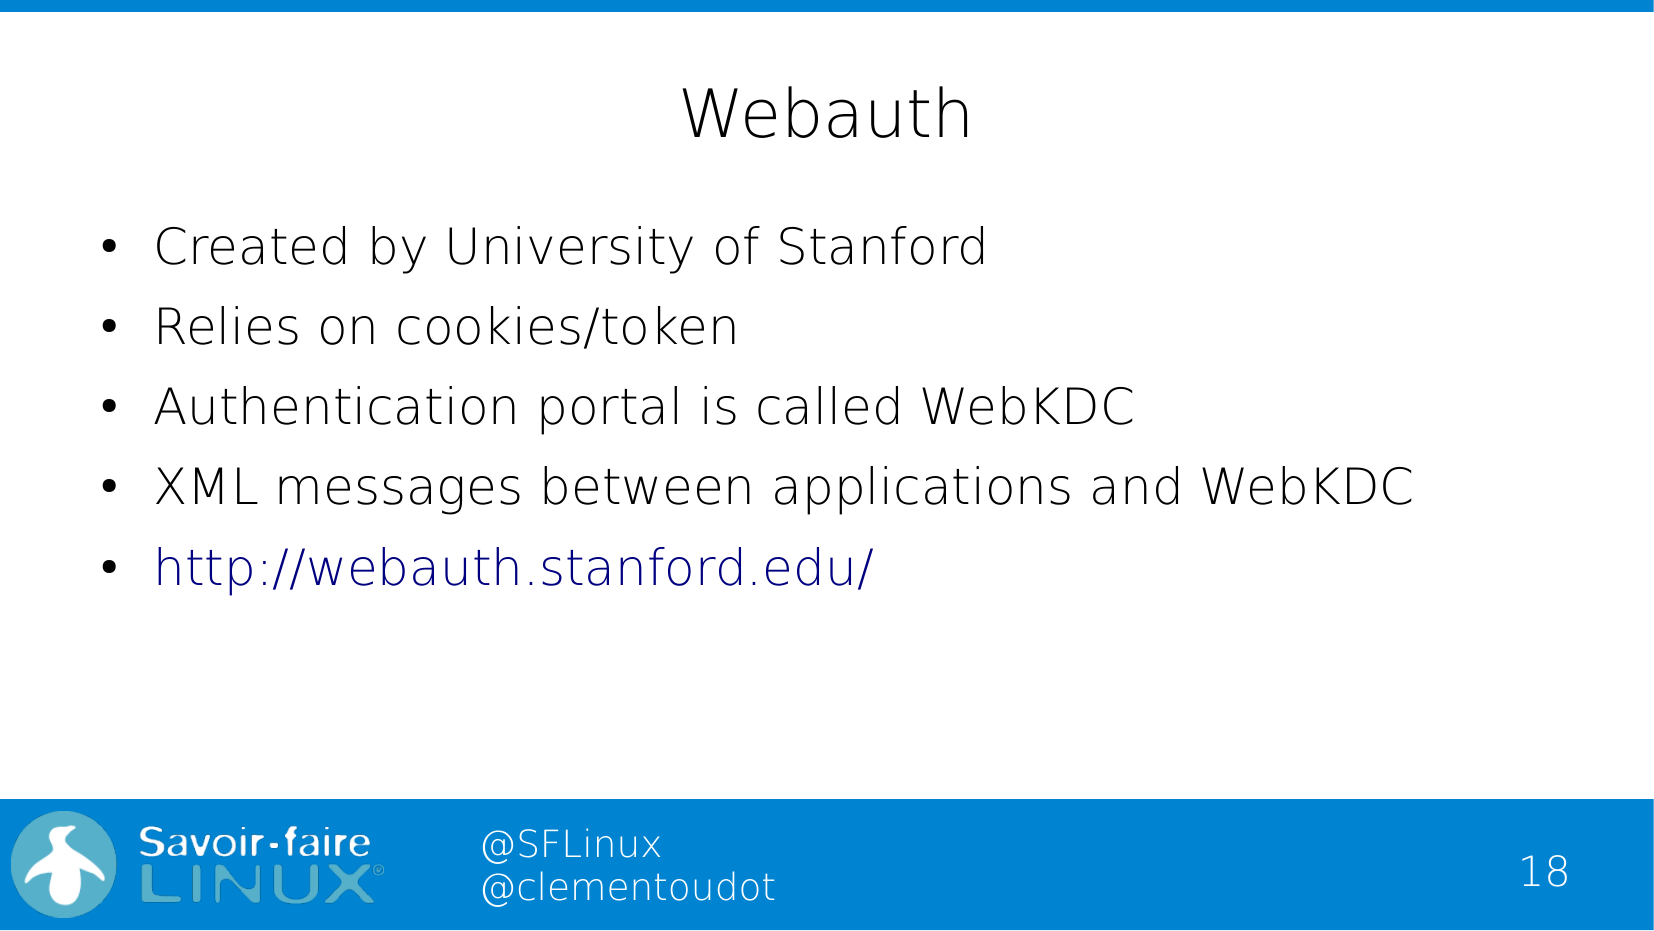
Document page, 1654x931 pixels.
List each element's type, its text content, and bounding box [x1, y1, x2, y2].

title Webauth [82, 37, 1571, 193]
list Created by University of Stanford Relies on cookies/token Authentication portal is called WebKDC XML messages between applications and WebKDC http://webauth.stanford.edu/ [82, 217, 1571, 758]
picture [11, 811, 384, 918]
